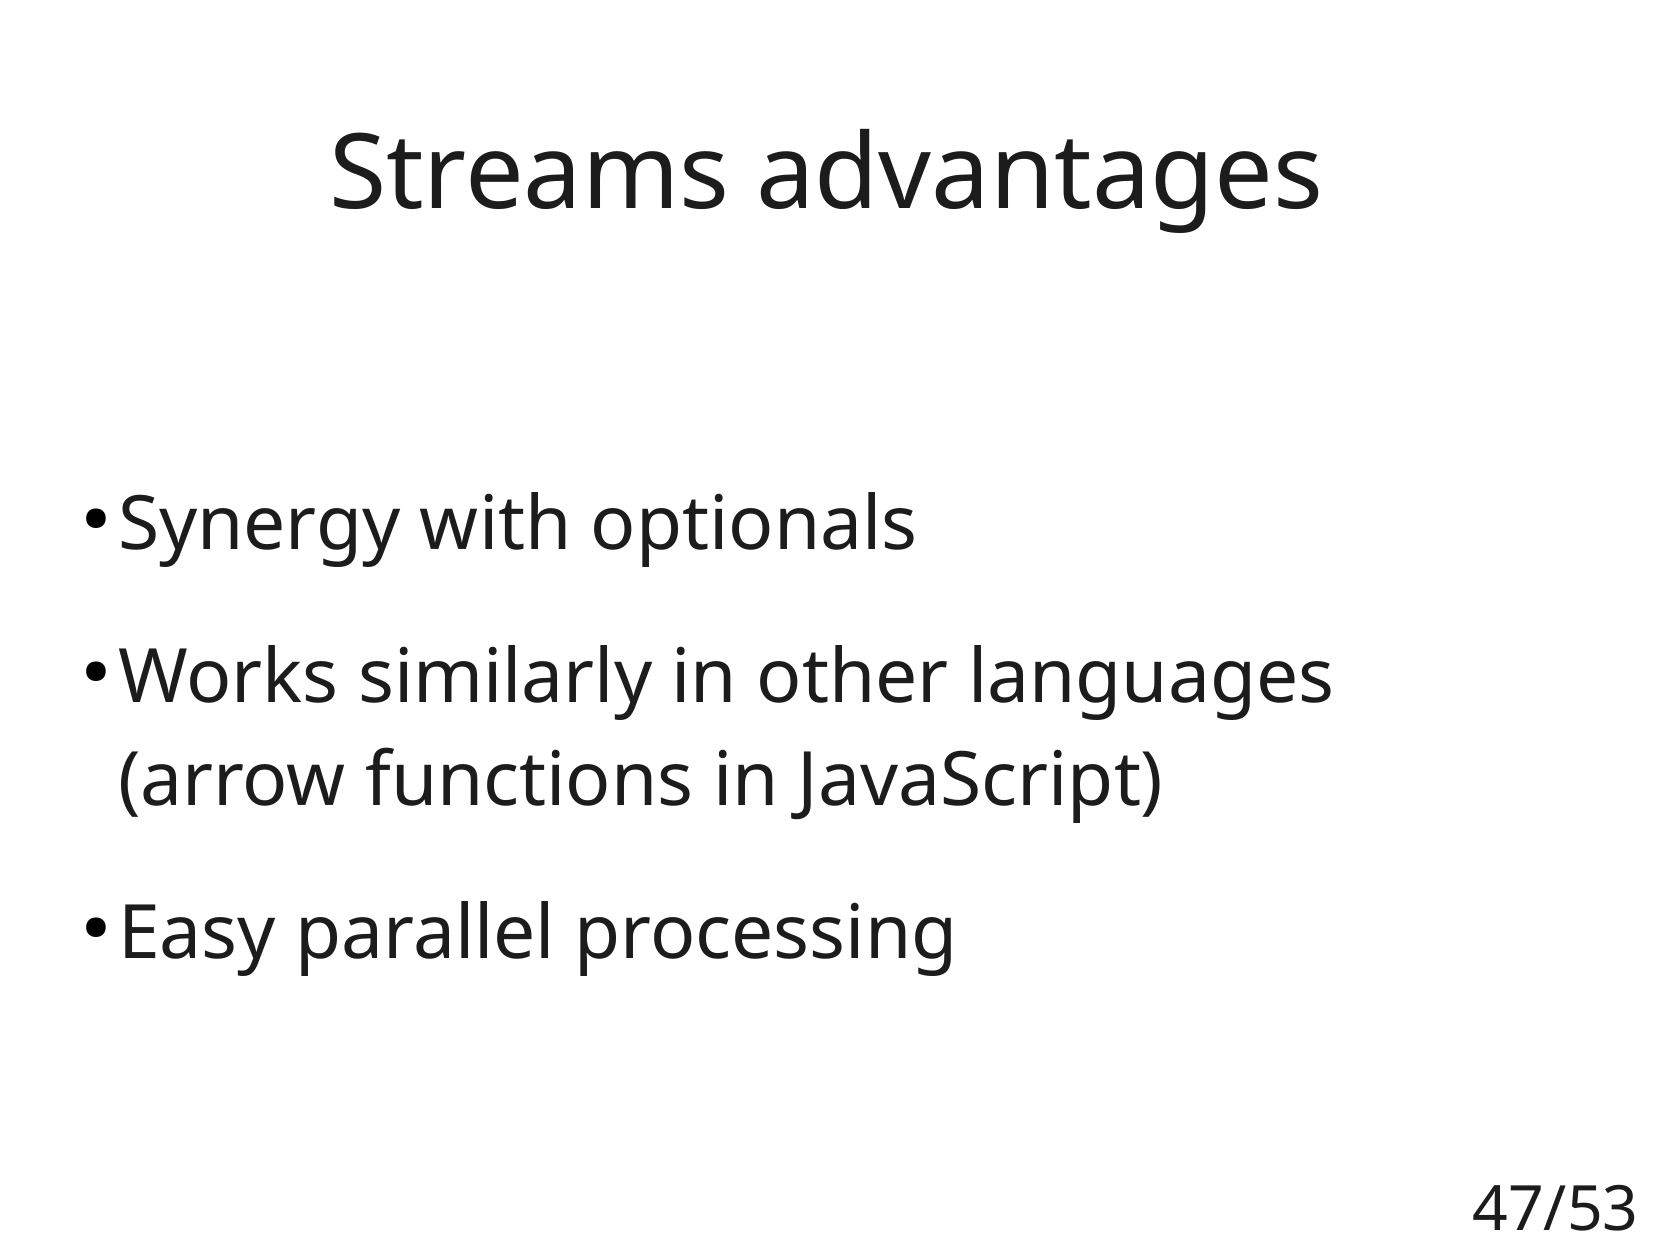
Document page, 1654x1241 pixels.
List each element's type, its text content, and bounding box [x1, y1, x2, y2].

text_box <numer>/53 [1071, 1155, 1654, 1241]
title Streams advantages [82, 64, 1571, 272]
subtitle Synergy with optionals Works similarly in other languages (arrow functions in JavaScript) Easy parallel processing [82, 290, 1571, 1109]
